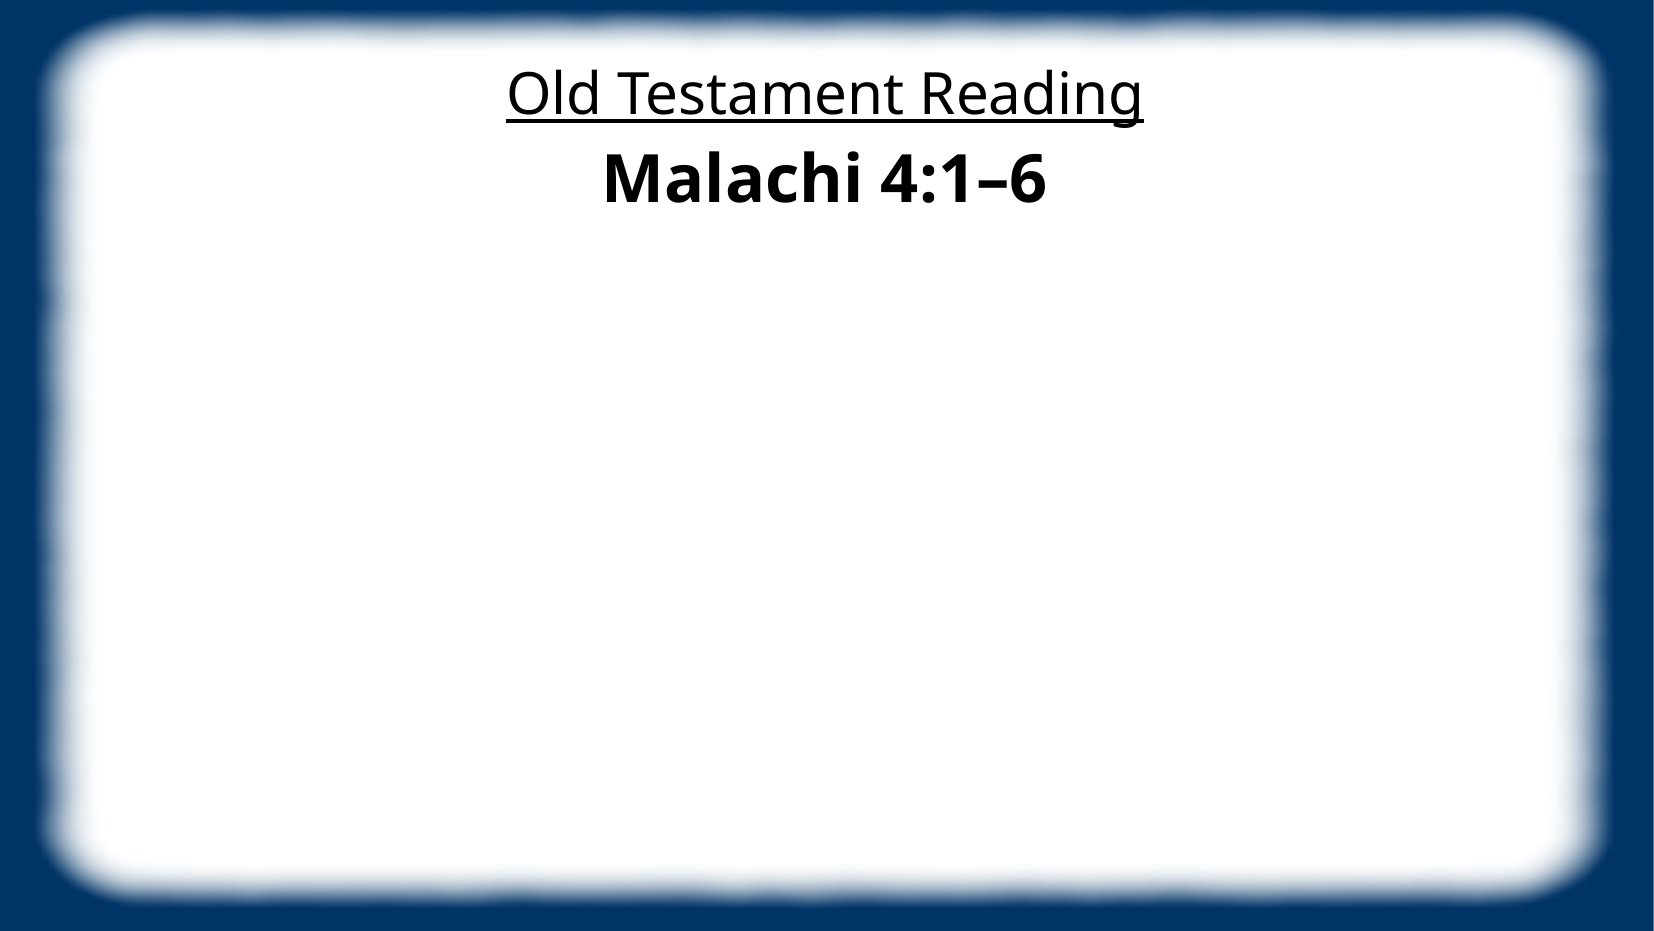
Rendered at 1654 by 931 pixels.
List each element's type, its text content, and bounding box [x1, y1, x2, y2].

picture [0, 0, 1654, 931]
text_box Old Testament Reading Malachi 4:1–6 [90, 45, 1561, 226]
